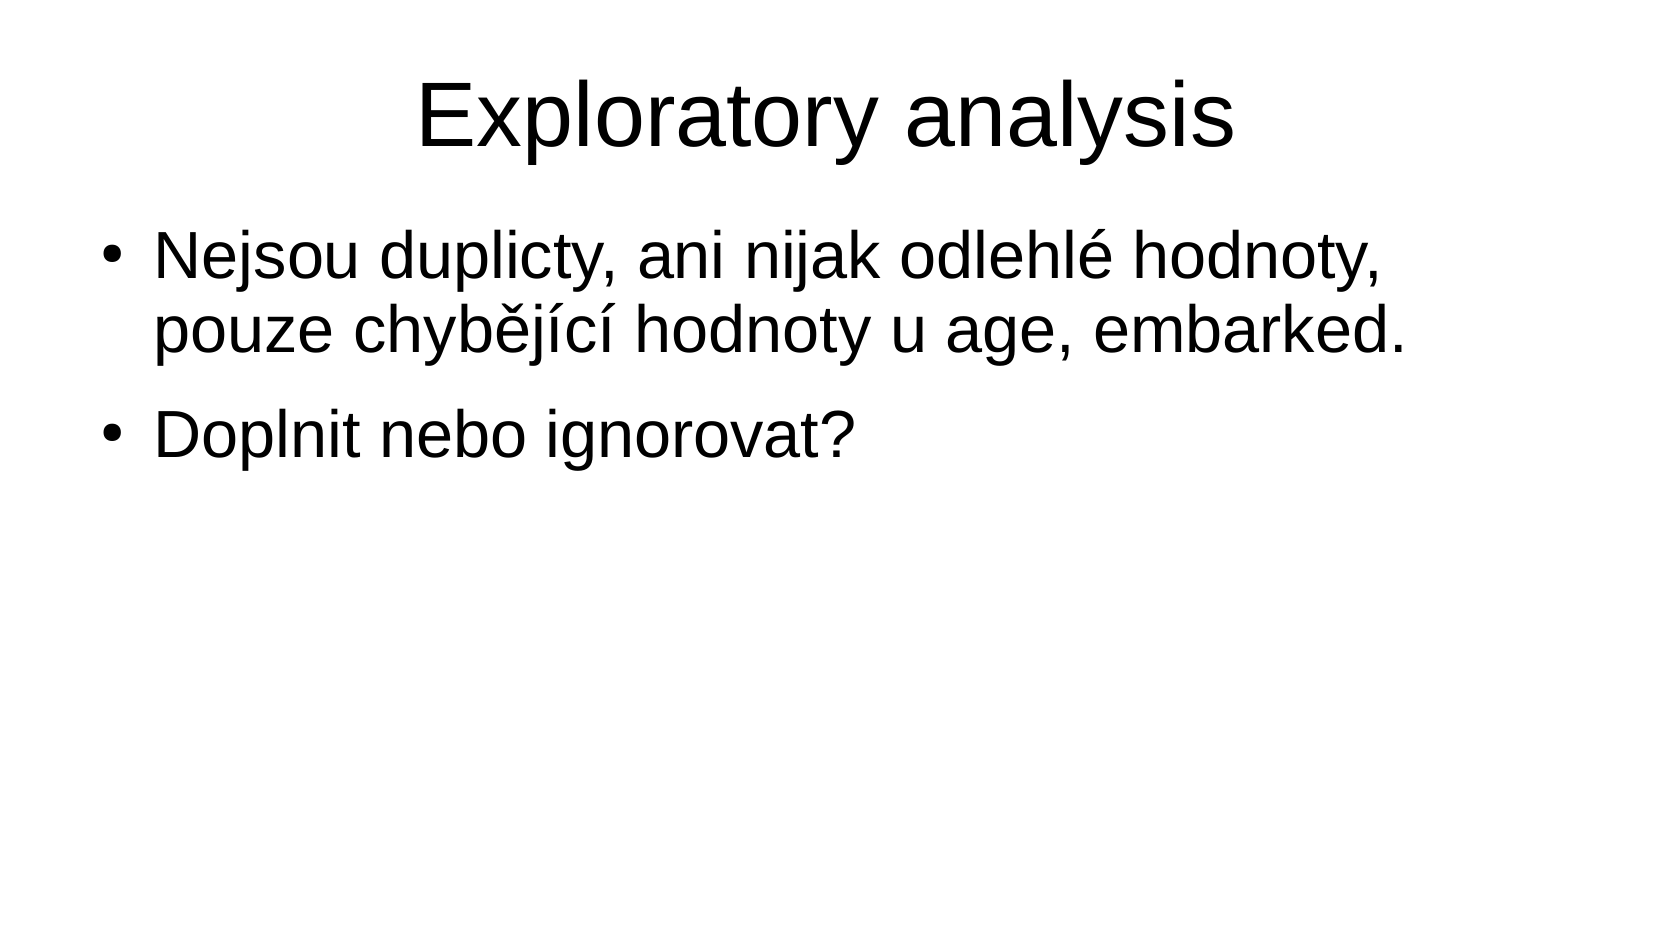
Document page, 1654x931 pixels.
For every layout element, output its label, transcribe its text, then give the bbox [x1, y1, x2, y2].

title Exploratory analysis [82, 37, 1571, 193]
list Nejsou duplicty, ani nijak odlehlé hodnoty, pouze chybějící hodnoty u age, embarked. Doplnit nebo ignorovat? [82, 217, 1571, 502]
